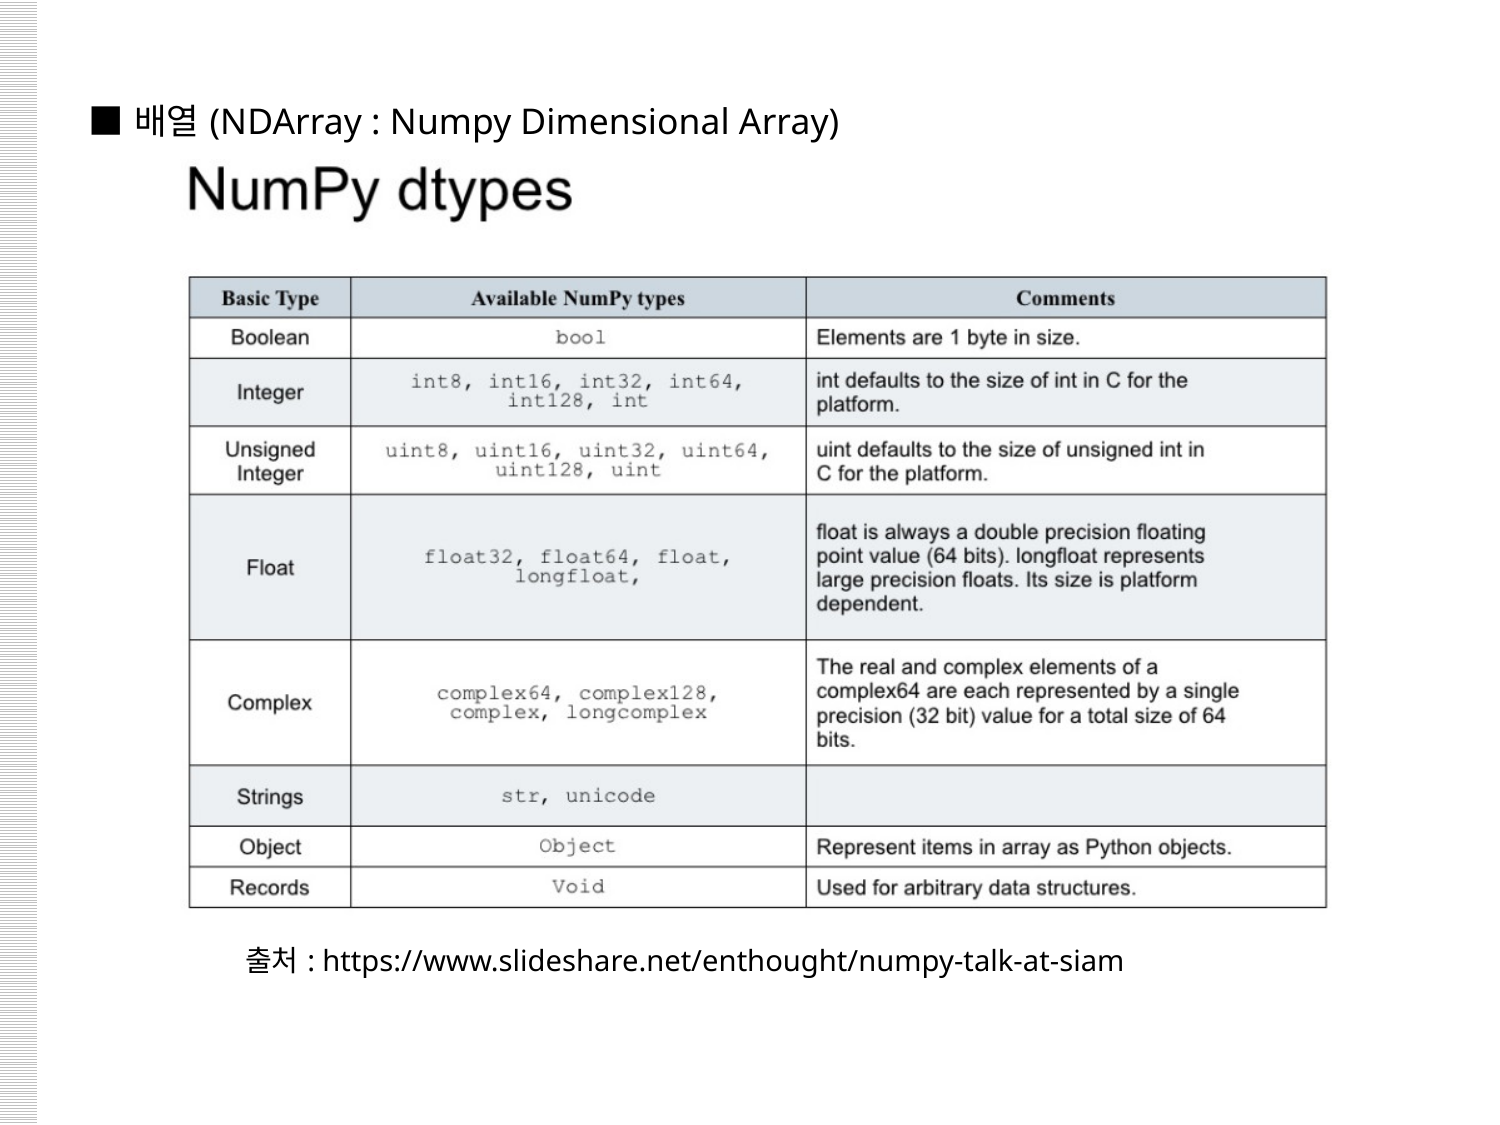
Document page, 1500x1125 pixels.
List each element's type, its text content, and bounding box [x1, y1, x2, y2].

text_box 출처 : https://www.slideshare.net/enthought/numpy-talk-at-siam [230, 930, 1162, 975]
picture [180, 159, 1335, 917]
text_box ■ 배열 (NDArray : Numpy Dimensional Array) [73, 33, 1453, 990]
